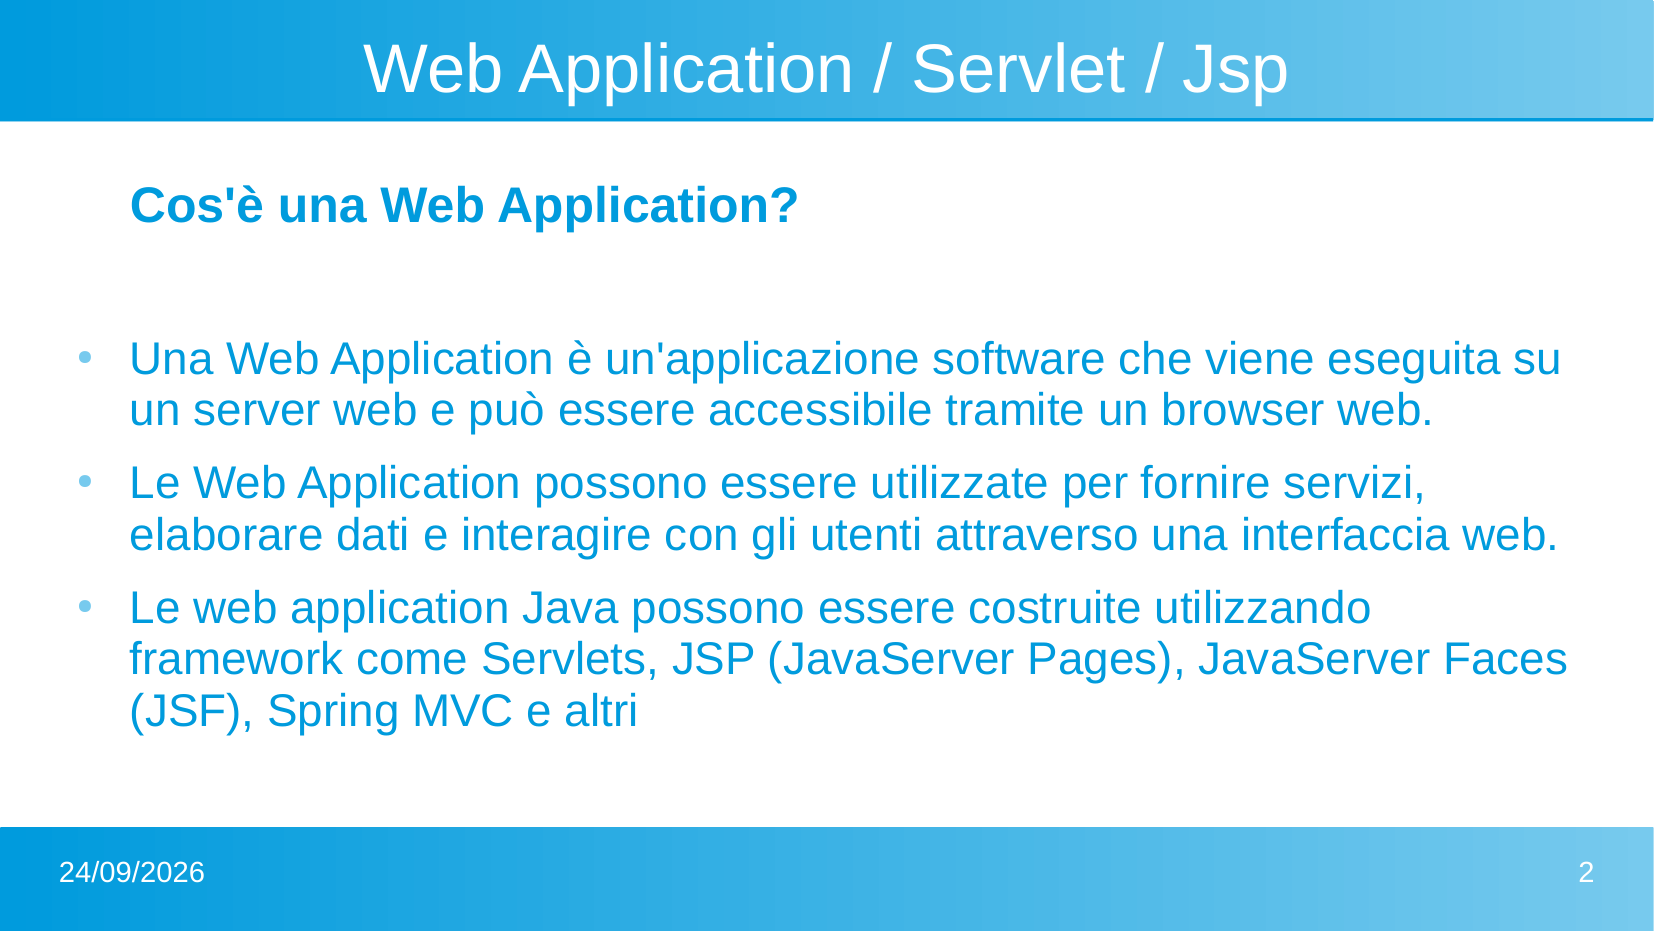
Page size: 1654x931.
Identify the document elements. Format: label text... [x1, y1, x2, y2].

title Web Application / Servlet / Jsp [59, 29, 1595, 108]
list Cos'è una Web Application? Una Web Application è un'applicazione software che viene eseguita su un server web e può essere accessibile tramite un browser web. Le Web Application possono essere utilizzate per fornire servizi, elaborare dati e interagire con gli utenti attraverso una interfaccia web. Le web application Java possono essere costruite utilizzando framework come Servlets, JSP (JavaServer Pages), JavaServer Faces (JSF), Spring MVC e altri [59, 177, 1595, 768]
